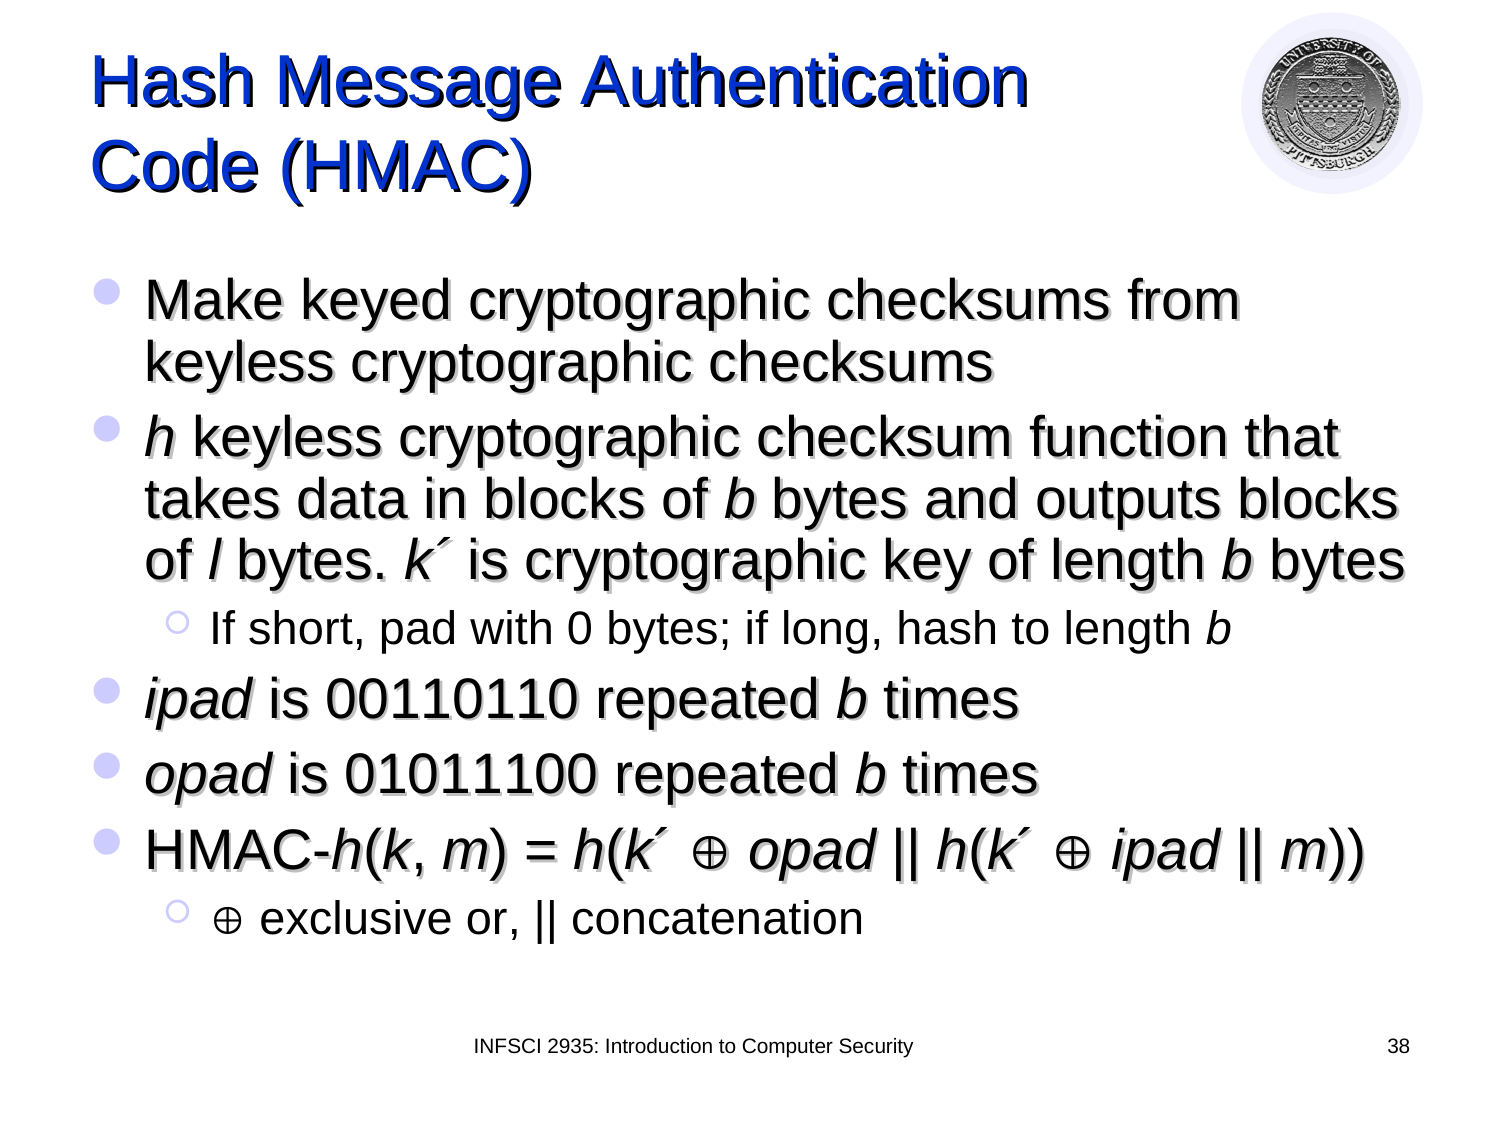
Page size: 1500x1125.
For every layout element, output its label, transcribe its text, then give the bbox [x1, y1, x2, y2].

list Make keyed cryptographic checksums from keyless cryptographic checksums h keyless cryptographic checksum function that takes data in blocks of b bytes and outputs blocks of l bytes. k´ is cryptographic key of length b bytes If short, pad with 0 bytes; if long, hash to length b ipad is 00110110 repeated b times opad is 01011100 repeated b times HMAC-h(k, m) = h(k´  opad || h(k´  ipad || m))  exclusive or, || concatenation [75, 262, 1426, 1006]
title Hash Message Authentication Code (HMAC) [75, 24, 1426, 213]
